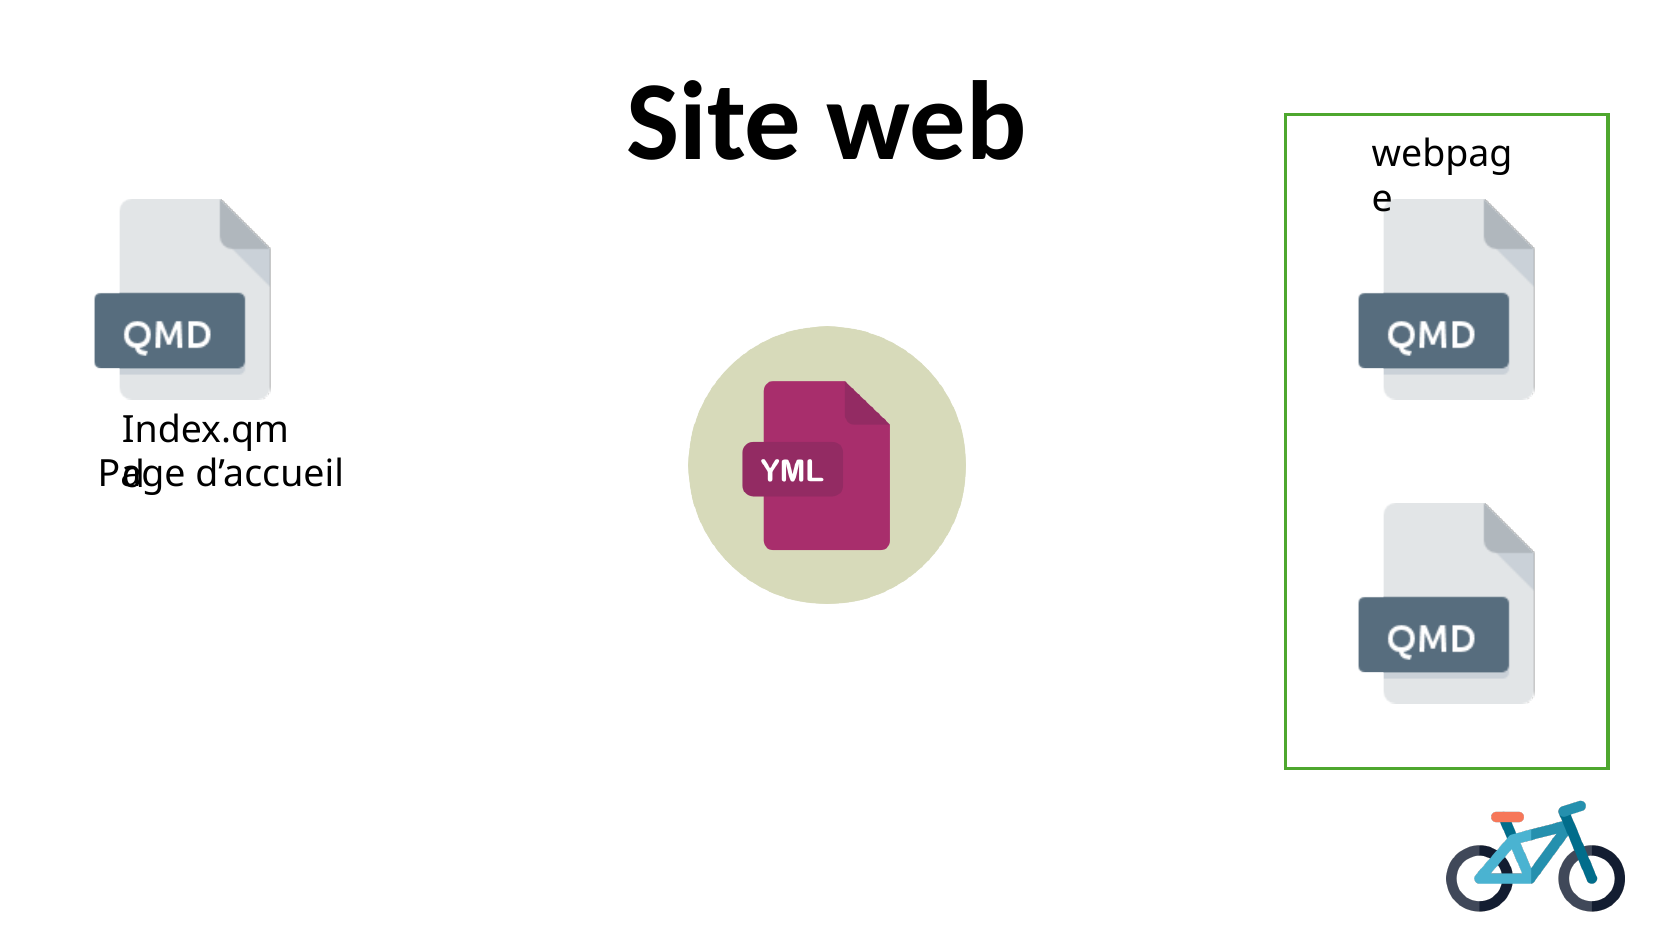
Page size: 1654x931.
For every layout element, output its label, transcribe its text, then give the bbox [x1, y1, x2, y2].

picture [688, 326, 966, 441]
picture [1446, 767, 1625, 931]
picture [1346, 503, 1547, 704]
text_box Page d’accueil [82, 441, 994, 503]
text_box webpage [1356, 121, 1547, 182]
title Site web [82, 37, 1571, 193]
picture [82, 199, 283, 400]
picture [1346, 199, 1547, 400]
text_box [1286, 115, 1608, 768]
text_box Index.qmd [106, 397, 317, 441]
picture [688, 503, 966, 604]
text_box [1377, 193, 1387, 199]
